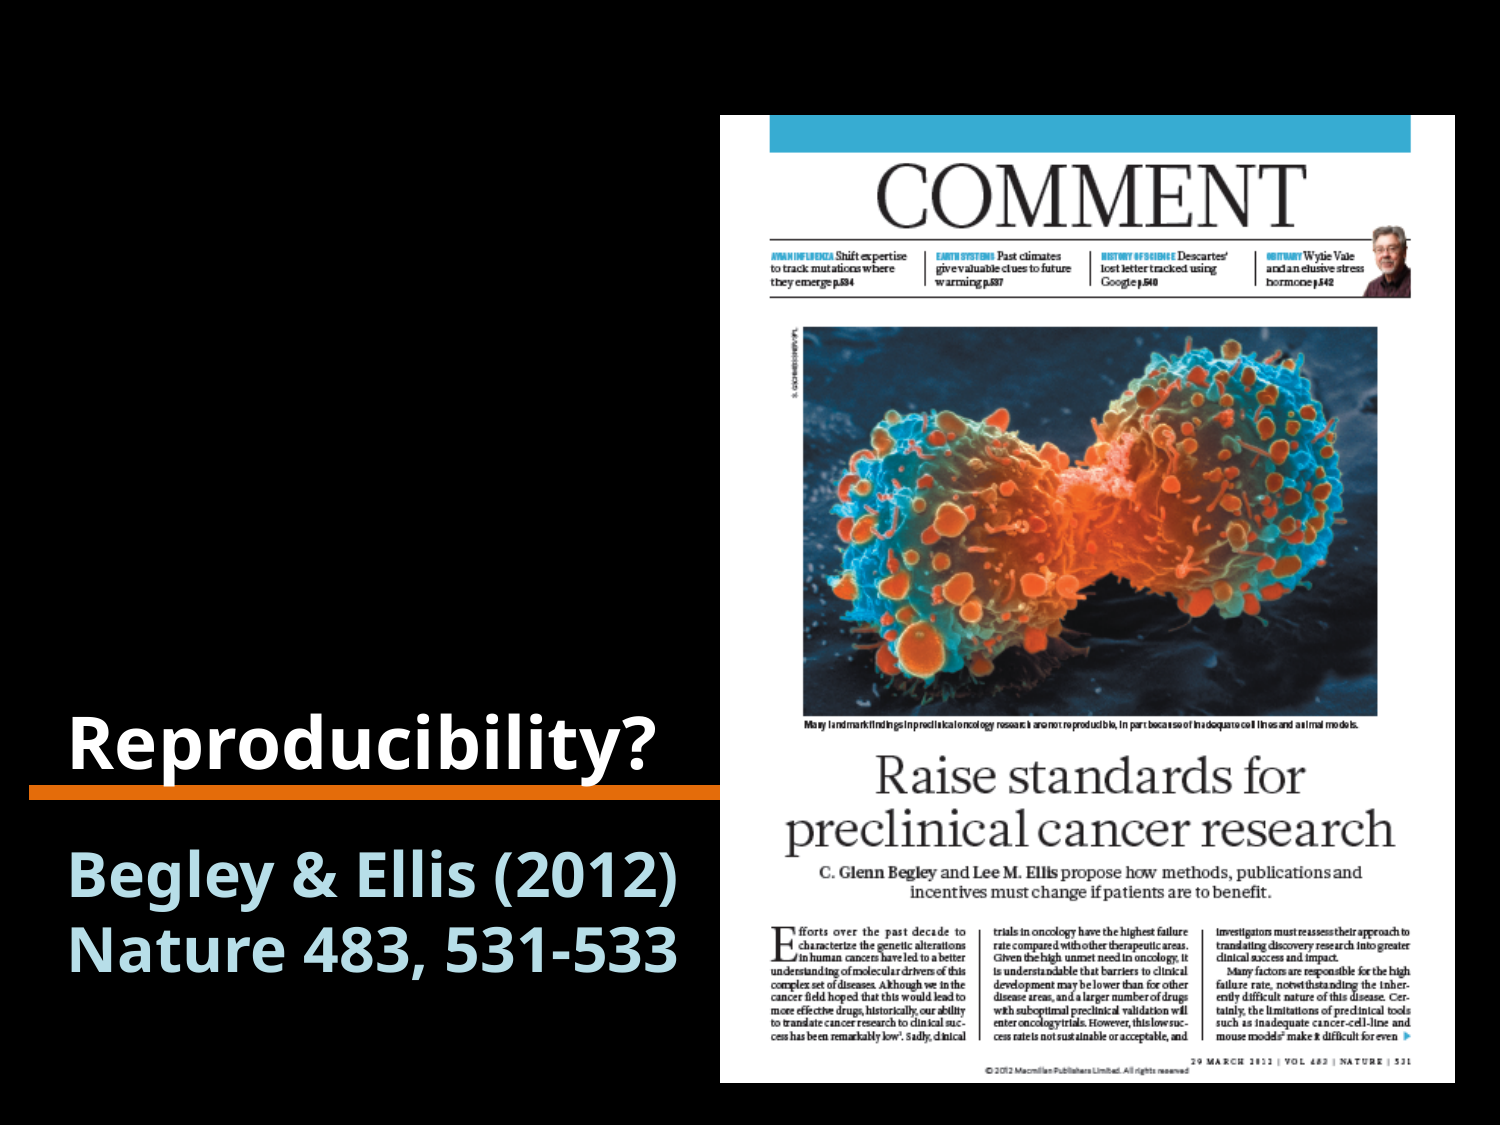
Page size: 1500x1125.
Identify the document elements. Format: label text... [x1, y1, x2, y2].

text_box Begley & Ellis (2012) Nature 483, 531-533 [51, 827, 715, 1000]
text_box Reproducibility? [51, 688, 720, 793]
picture [720, 115, 1455, 1083]
